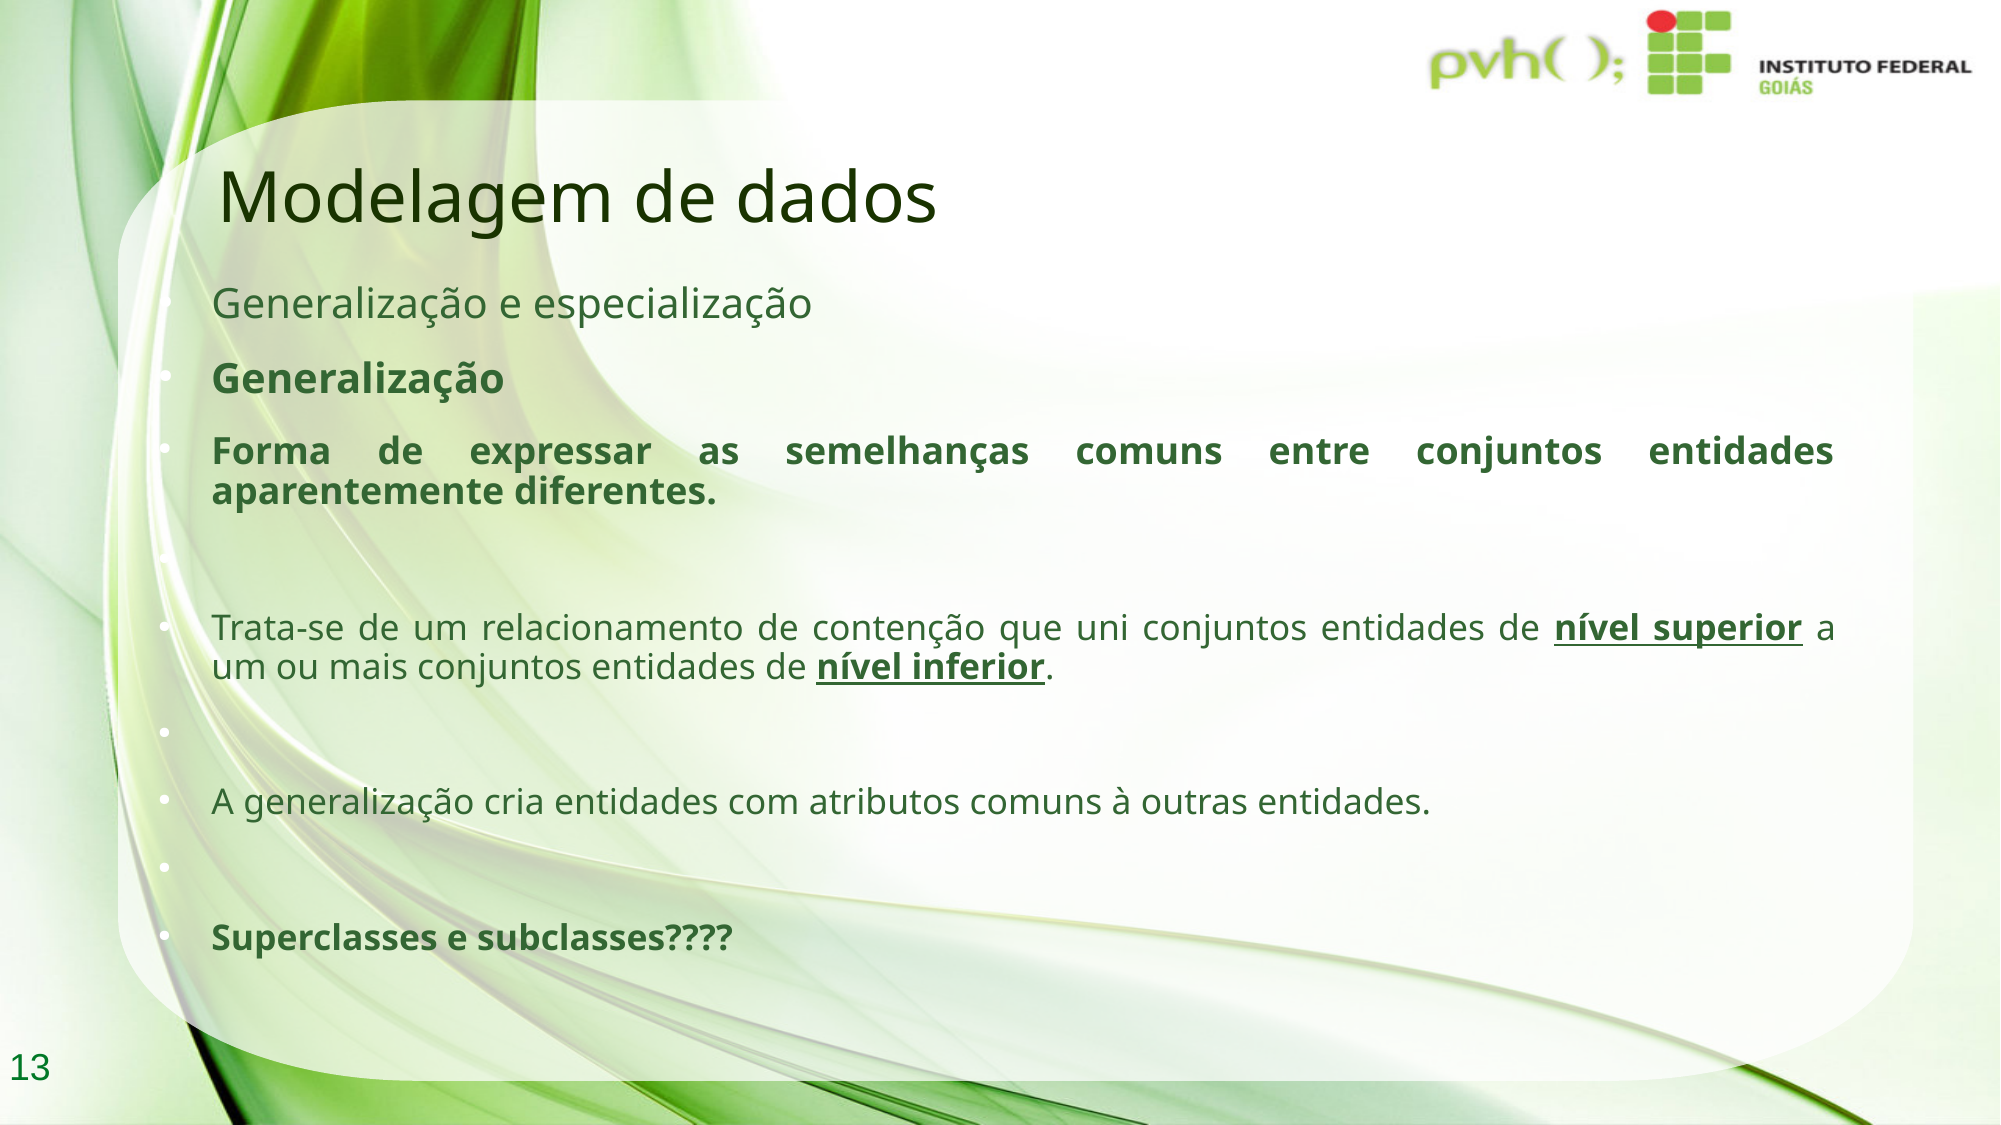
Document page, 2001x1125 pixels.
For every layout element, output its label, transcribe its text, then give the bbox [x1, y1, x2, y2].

text_box [118, 100, 1837, 953]
title Modelagem de dados [202, 154, 1928, 343]
text_box <número> [0, 1039, 195, 1110]
list Generalização e especialização Generalização Forma de expressar as semelhanças comuns entre conjuntos entidades aparentemente diferentes. Trata-se de um relacionamento de contenção que uni conjuntos entidades de nível superior a um ou mais conjuntos entidades de nível inferior. A generalização cria entidades com atributos comuns à outras entidades. Superclasses e subclasses???? [125, 275, 1851, 990]
picture [0, 0, 2000, 1125]
text_box [148, 343, 1914, 1081]
